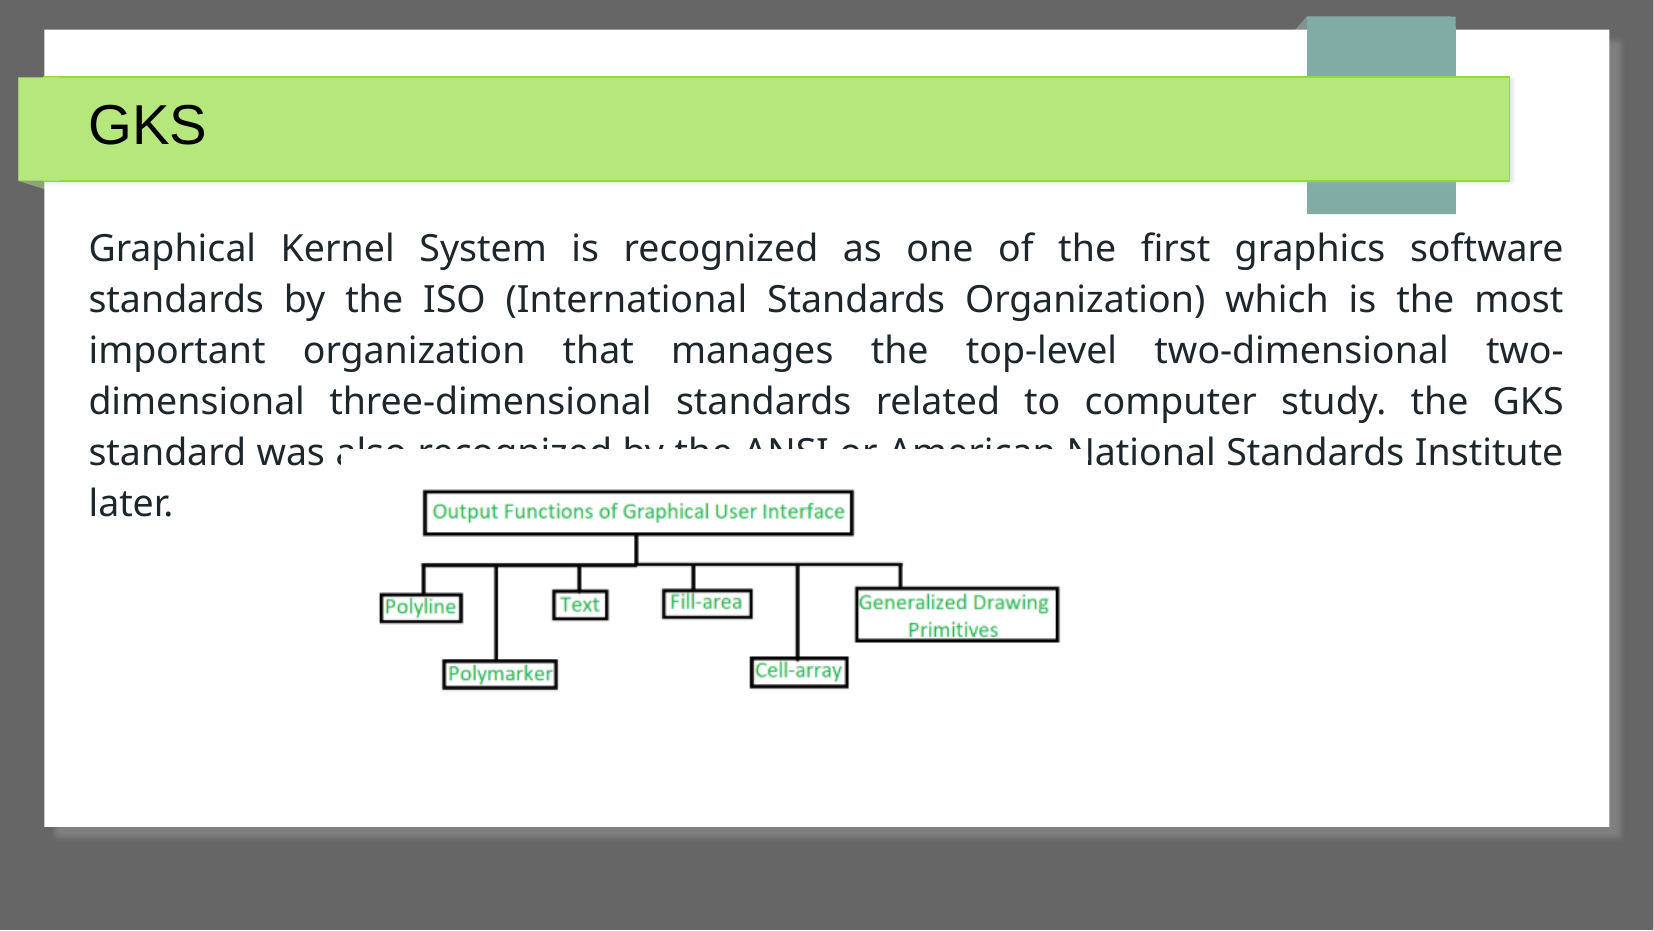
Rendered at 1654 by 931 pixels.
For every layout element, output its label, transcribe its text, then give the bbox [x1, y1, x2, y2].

picture [341, 449, 1088, 751]
list Graphical Kernel System is recognized as one of the first graphics software standards by the ISO (International Standards Organization) which is the most important organization that manages the top-level two-dimensional two-dimensional three-dimensional standards related to computer study. the GKS standard was also recognized by the ANSI or American National Standards Institute later. [88, 221, 1565, 813]
title GKS [88, 73, 1506, 178]
